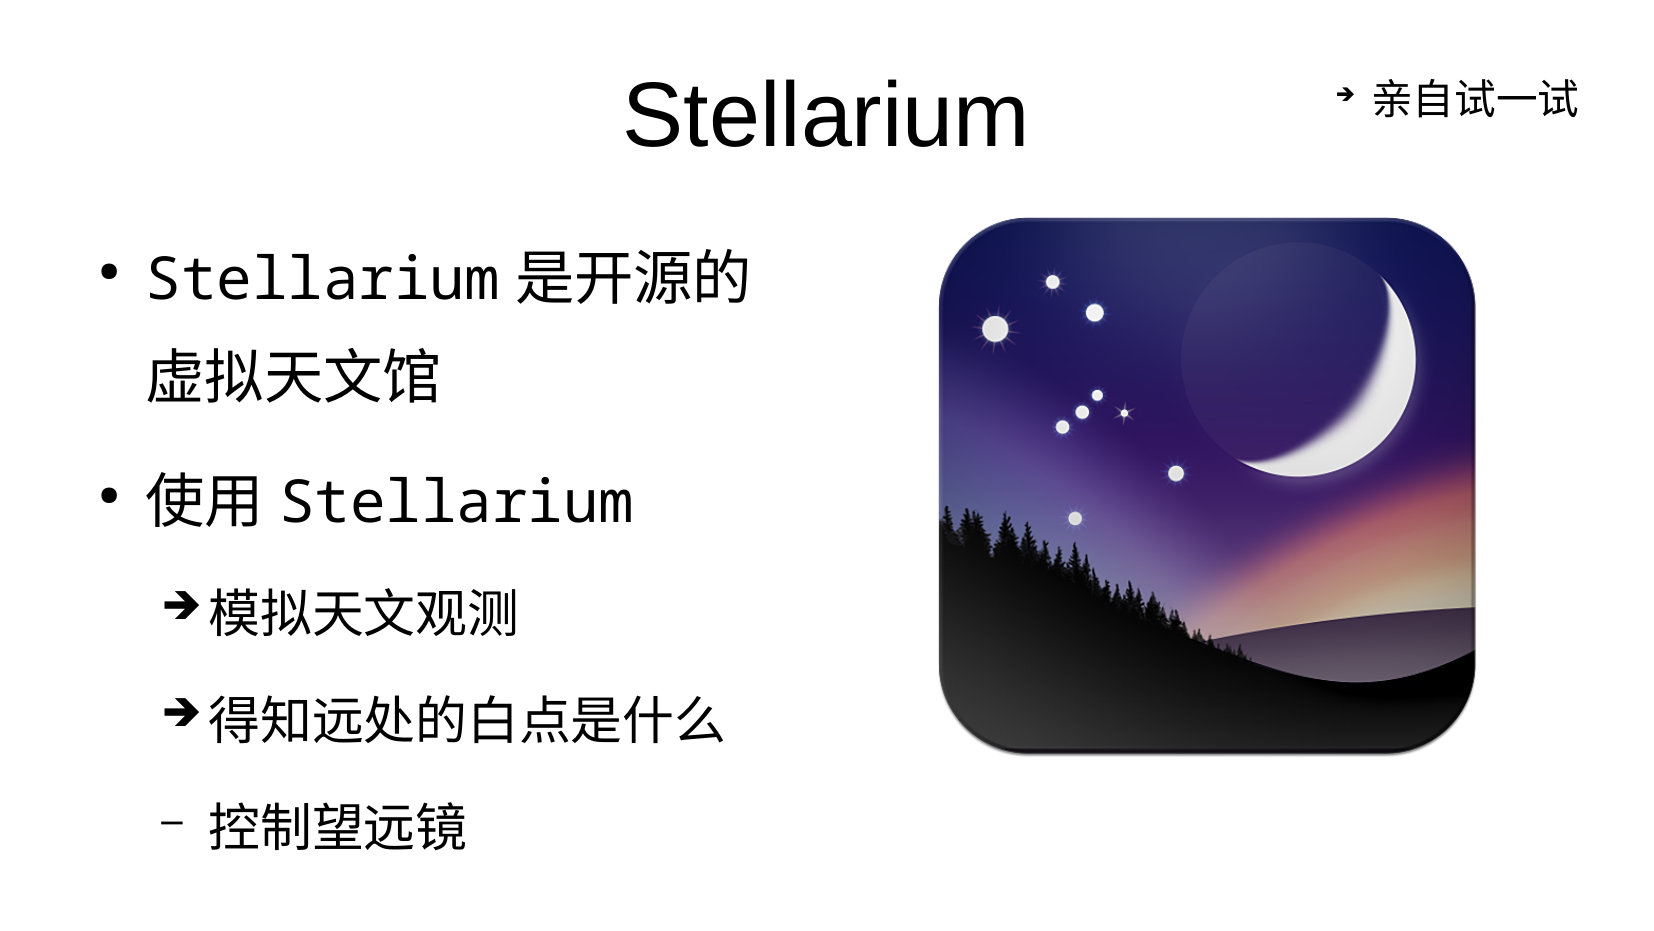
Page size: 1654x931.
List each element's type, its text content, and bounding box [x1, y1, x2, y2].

picture [938, 217, 1479, 758]
text_box 亲自试一试 [1311, 59, 1595, 198]
title Stellarium [82, 37, 1571, 193]
list Stellarium是开源的虚拟天文馆 使用Stellarium 模拟天文观测 得知远处的白点是什么 控制望远镜 [82, 217, 809, 863]
